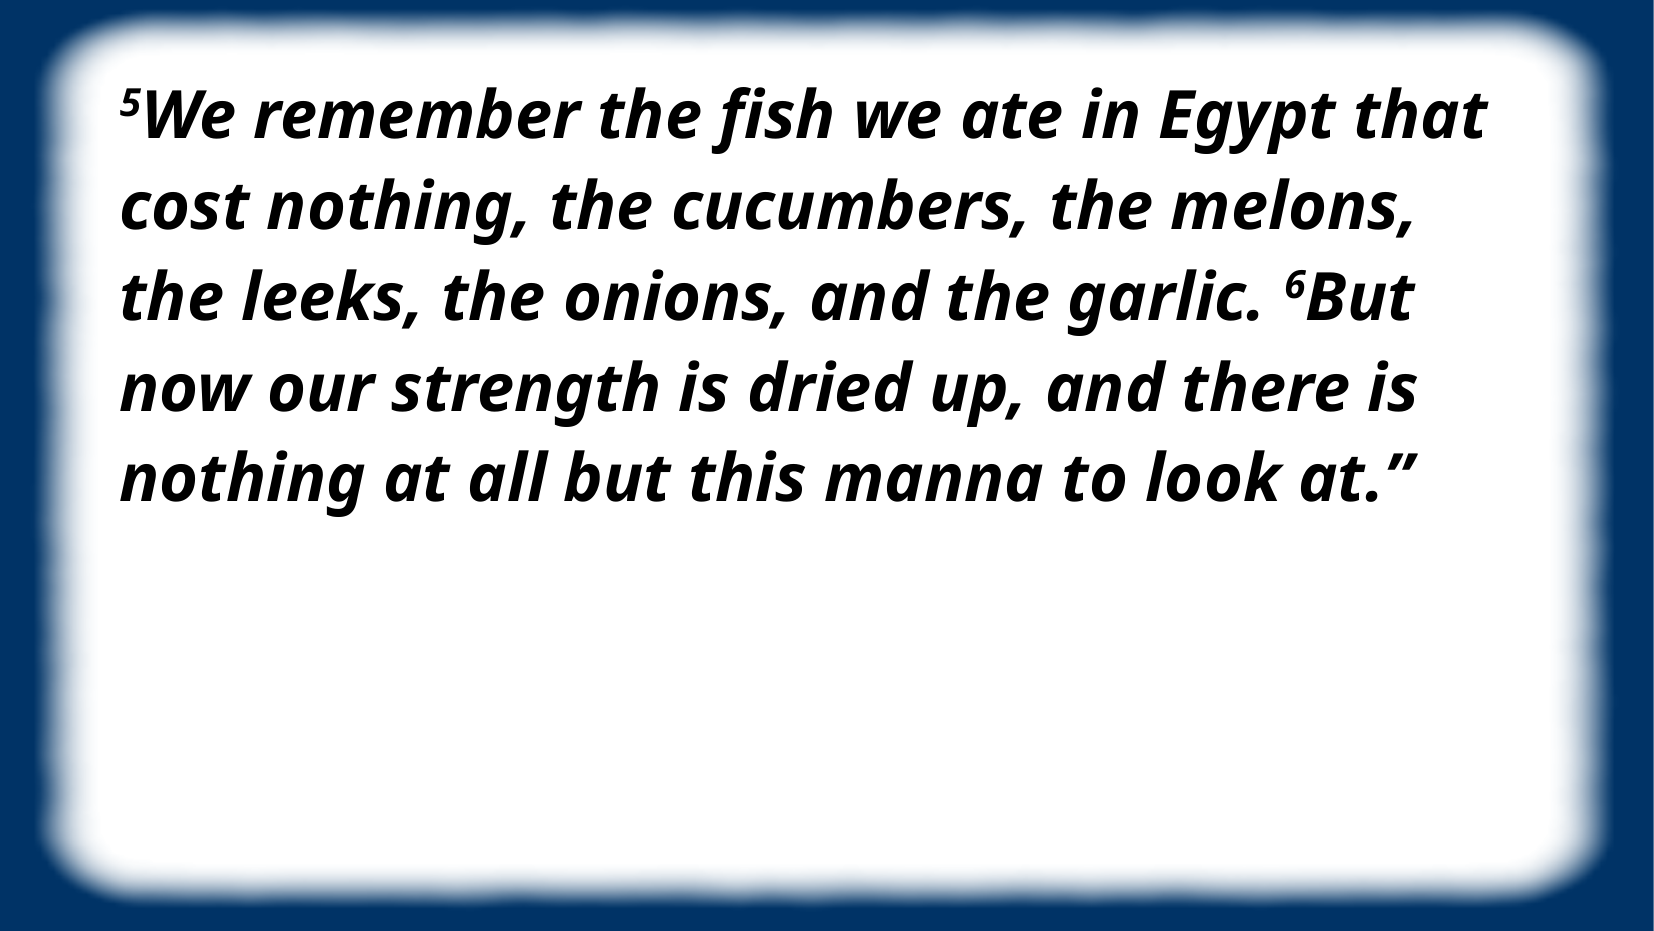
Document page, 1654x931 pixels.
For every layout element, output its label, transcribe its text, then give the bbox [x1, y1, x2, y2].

text_box 5We remember the fish we ate in Egypt that cost nothing, the cucumbers, the melons, the leeks, the onions, and the garlic. 6But now our strength is dried up, and there is nothing at all but this manna to look at.” [105, 60, 1546, 519]
picture [0, 0, 1654, 931]
